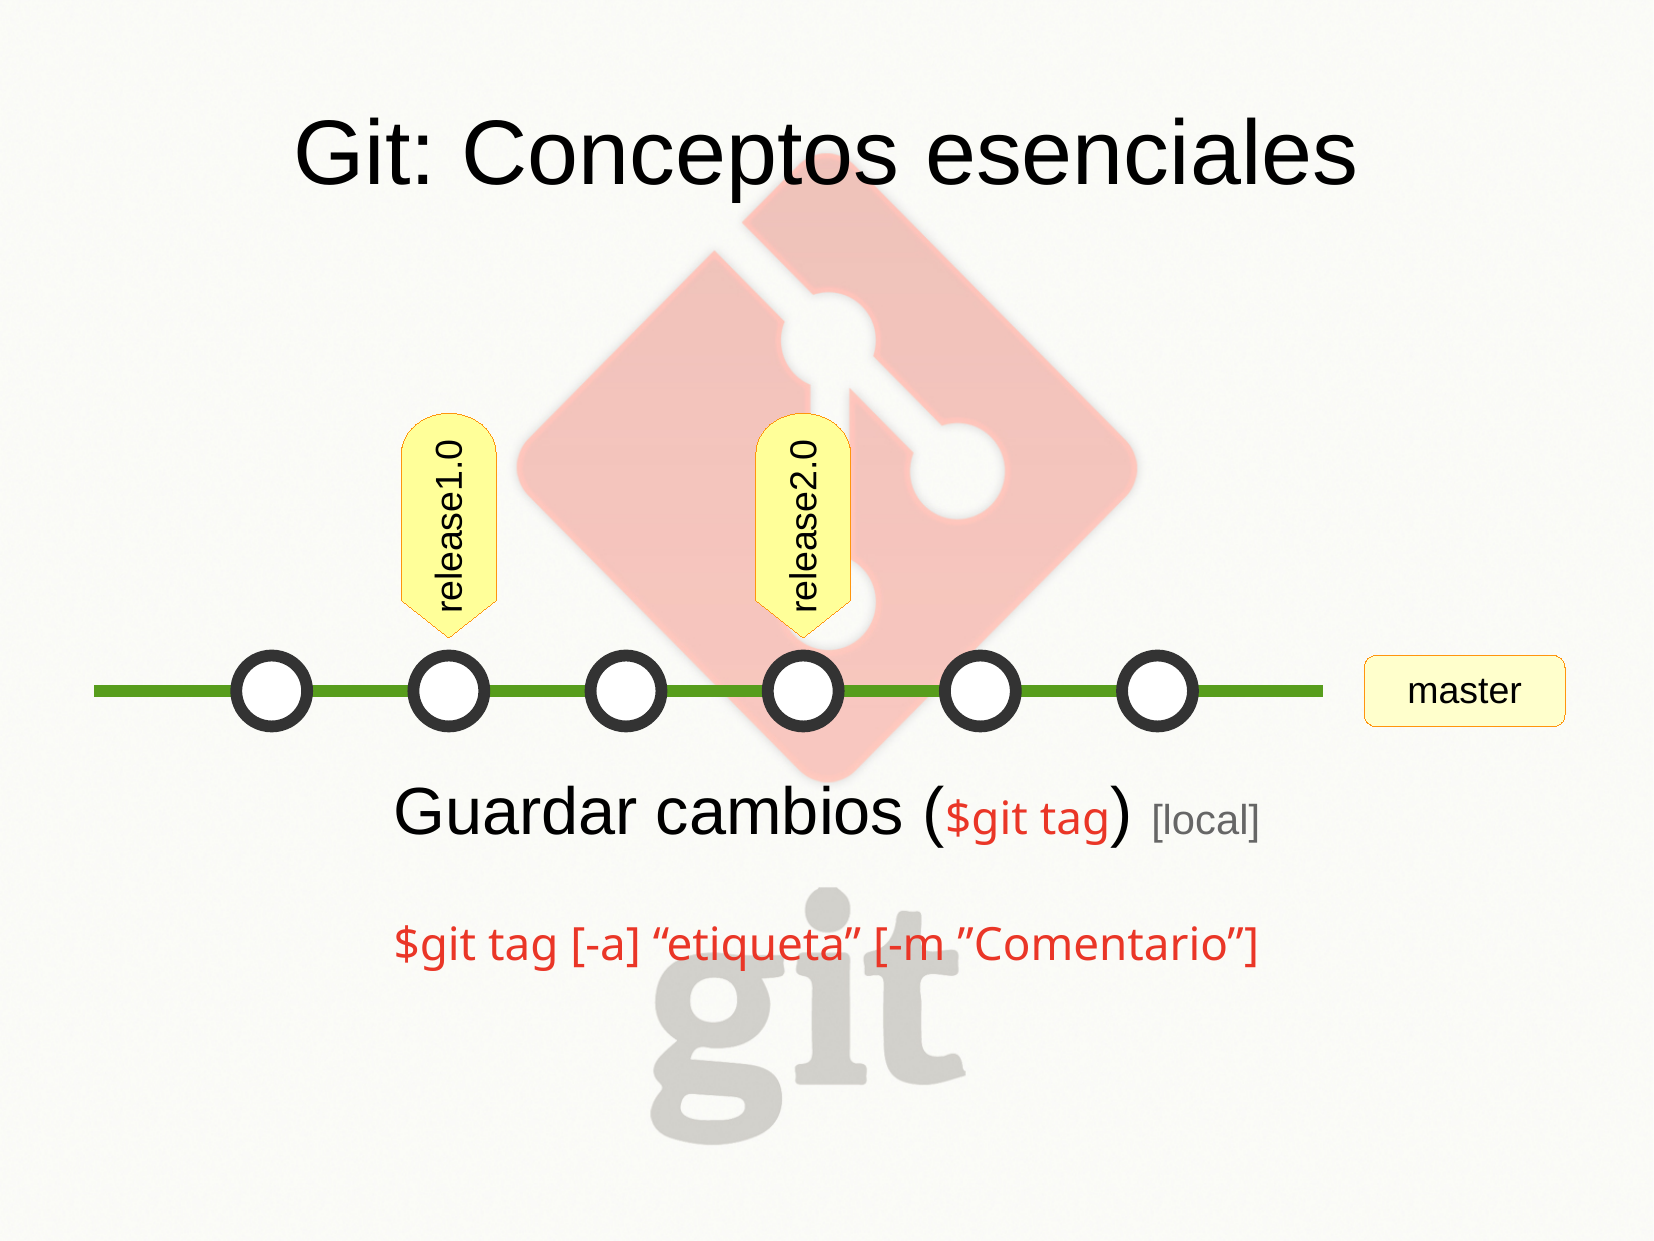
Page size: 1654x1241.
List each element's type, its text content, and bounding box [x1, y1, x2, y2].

text_box master [1364, 655, 1566, 727]
text_box release1.0 [401, 413, 497, 638]
text_box [94, 655, 1323, 727]
picture [0, 0, 1654, 1241]
text_box release2.0 [755, 413, 851, 638]
title Git: Conceptos esenciales [82, 49, 1571, 257]
subtitle Guardar cambios ($git tag) [local] $git tag [-a] “etiqueta” [-m ”Comentario”] [82, 514, 1571, 1234]
